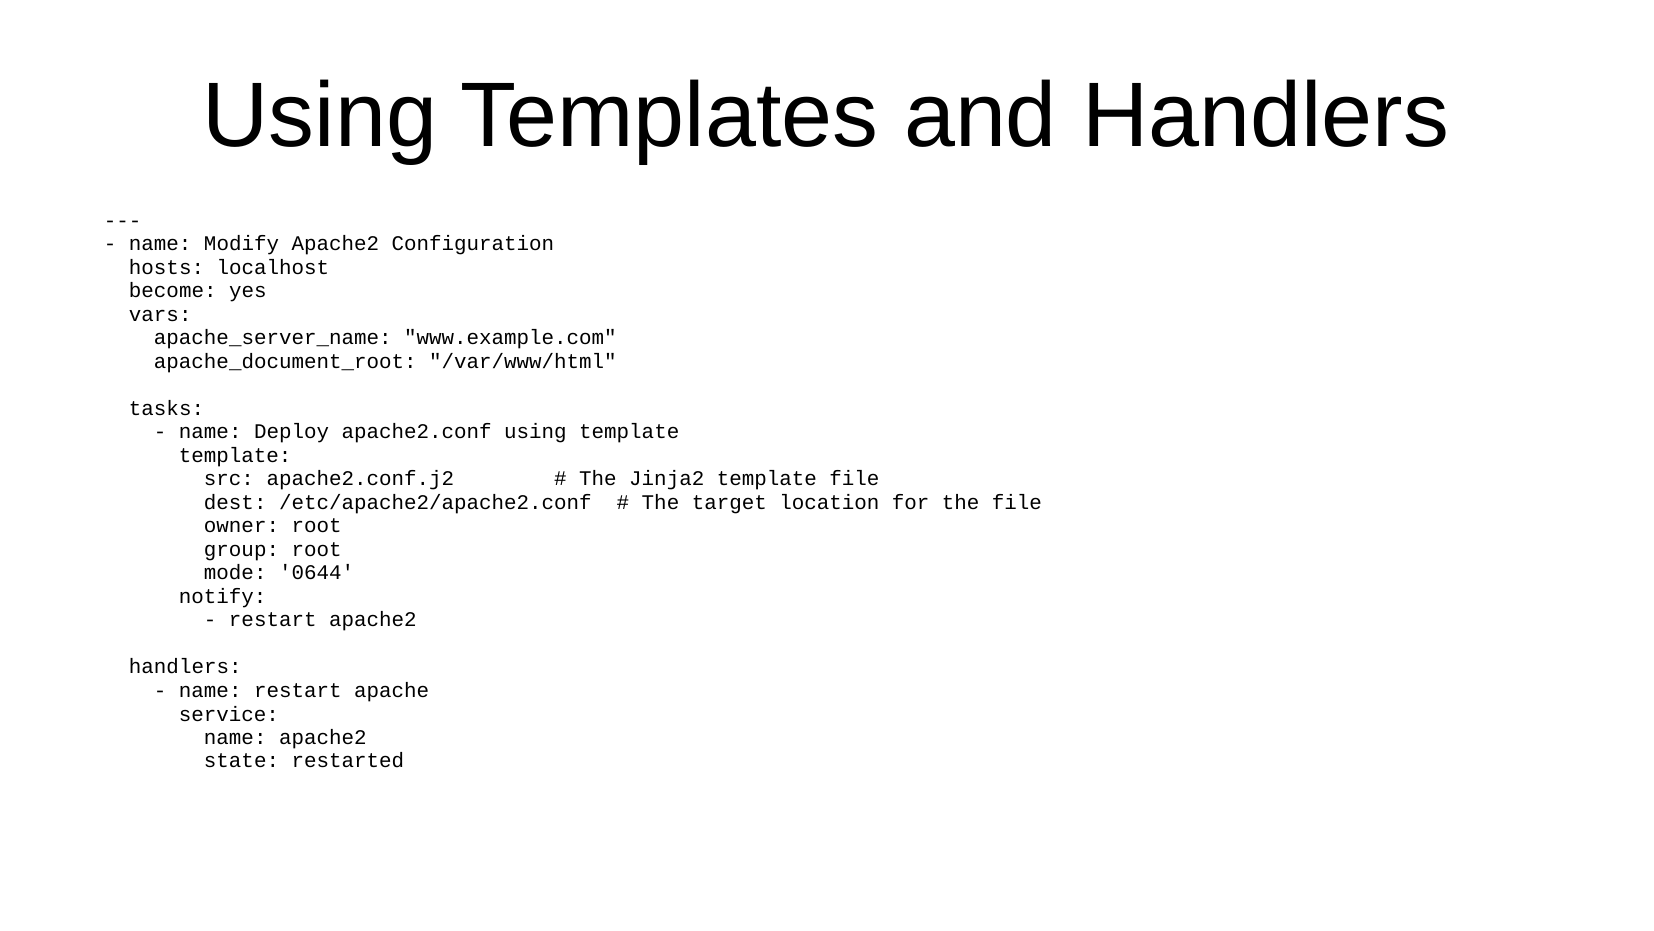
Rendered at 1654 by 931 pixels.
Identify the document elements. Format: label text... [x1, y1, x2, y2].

text_box --- - name: Modify Apache2 Configuration hosts: localhost become: yes vars: apache_server_name: "www.example.com" apache_document_root: "/var/www/html" tasks: - name: Deploy apache2.conf using template template: src: apache2.conf.j2 # The Jinja2 template file dest: /etc/apache2/apache2.conf # The target location for the file owner: root group: root mode: '0644' notify: - restart apache2 handlers: - name: restart apache service: name: apache2 state: restarted [103, 210, 1613, 775]
title Using Templates and Handlers [82, 37, 1571, 193]
